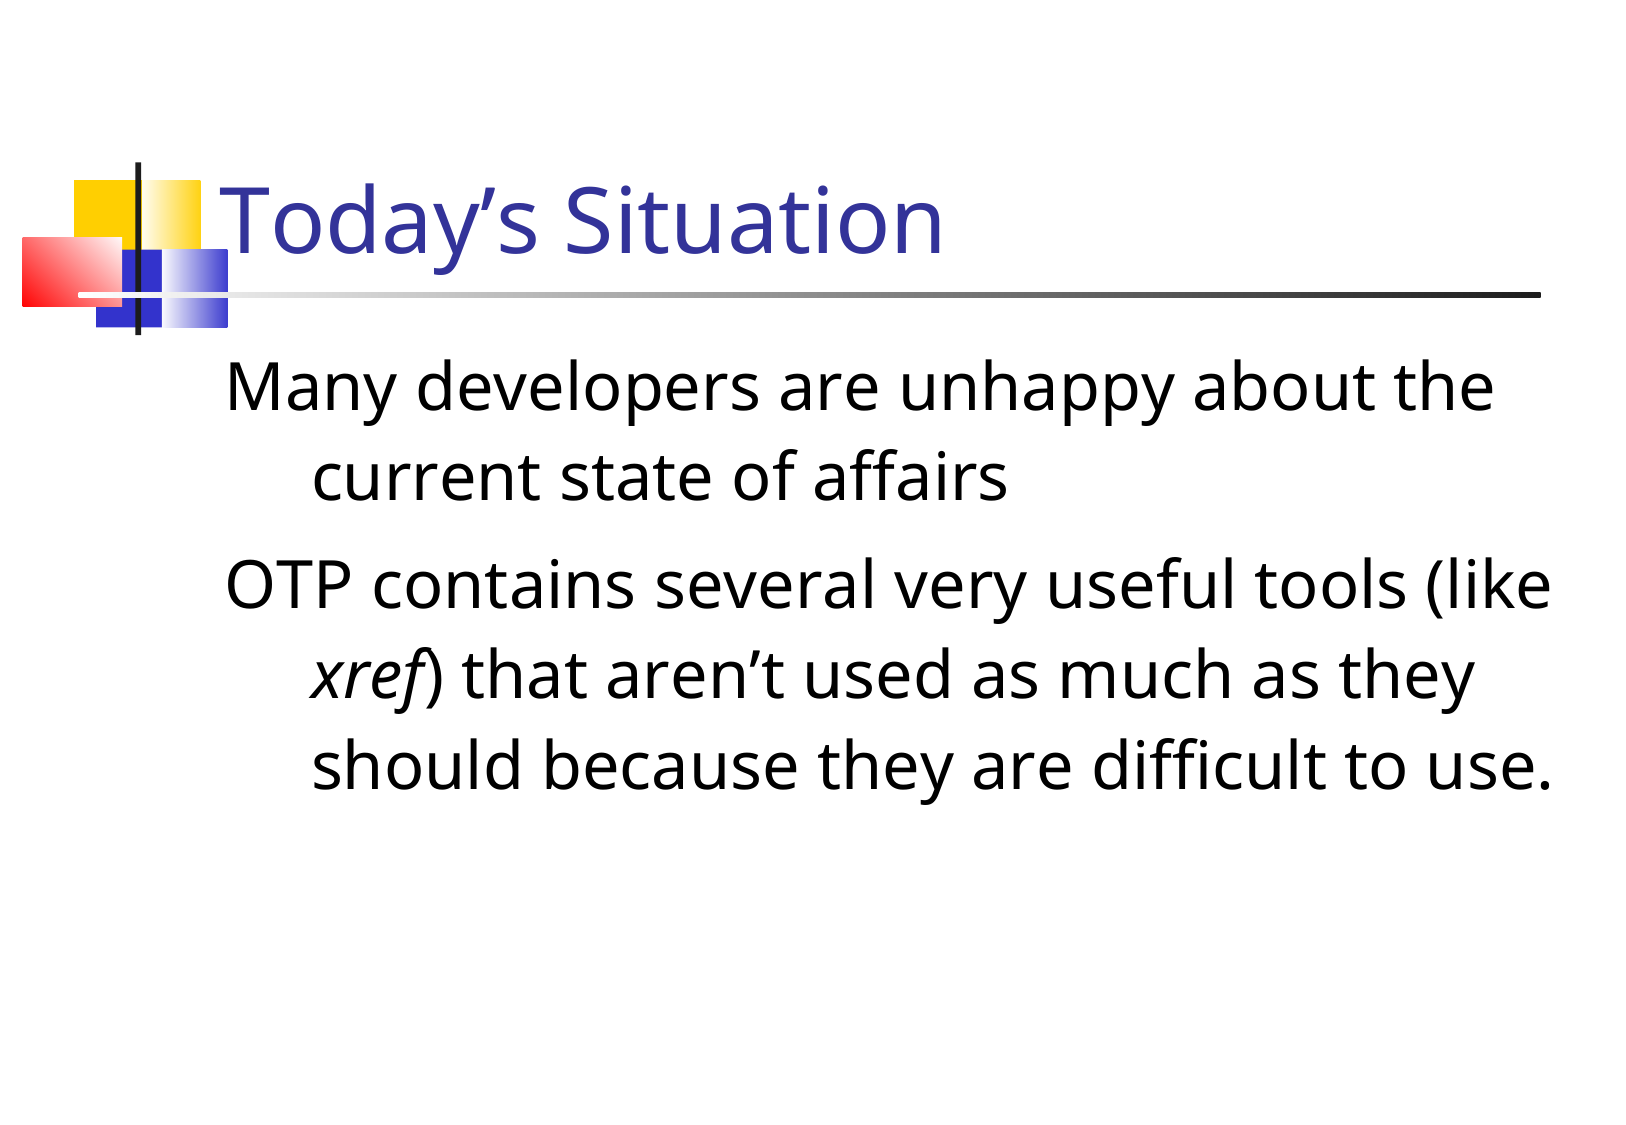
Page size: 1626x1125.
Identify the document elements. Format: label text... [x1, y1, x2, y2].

title Today’s Situation [204, 163, 1590, 289]
list Many developers are unhappy about the current state of affairs OTP contains several very useful tools (like xref) that aren’t used as much as they should because they are difficult to use. [210, 331, 1592, 843]
